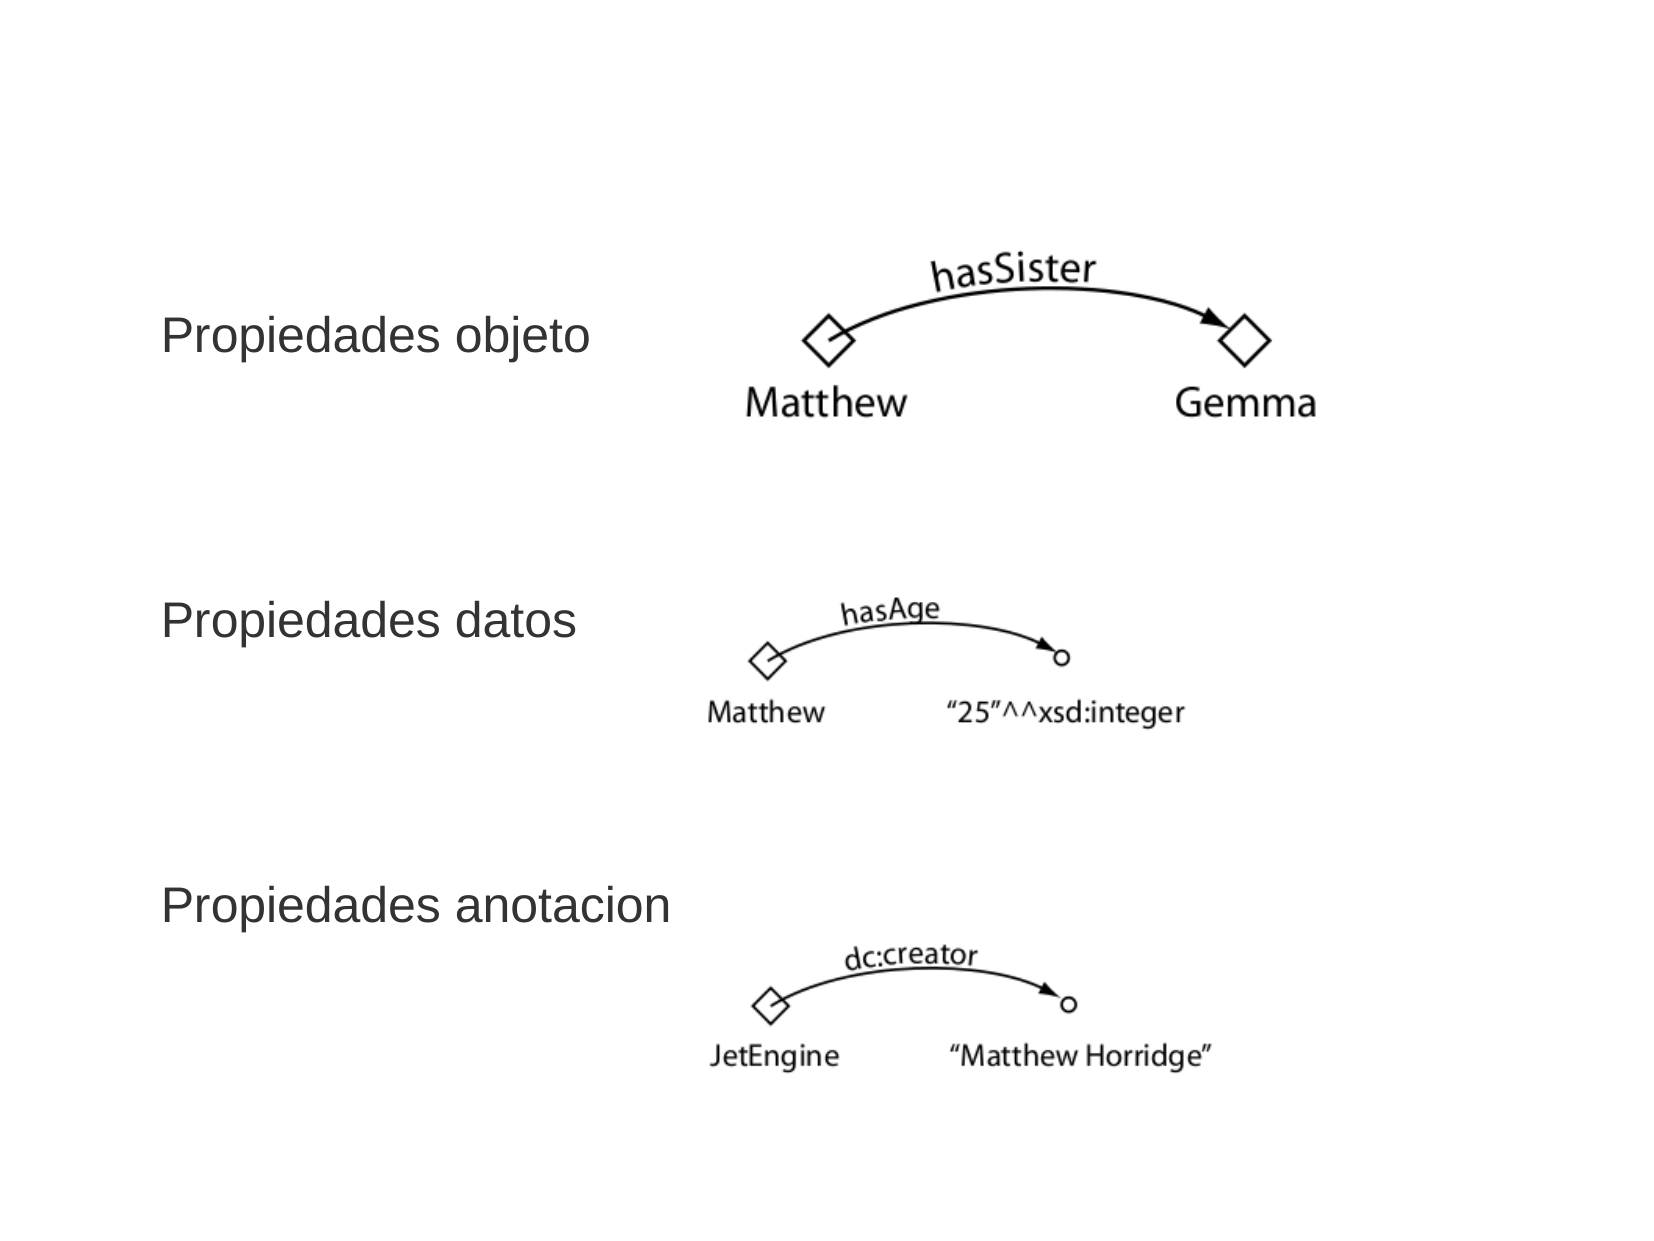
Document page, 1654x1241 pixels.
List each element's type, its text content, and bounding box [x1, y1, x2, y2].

picture [679, 147, 1380, 445]
text_box Propiedades objeto Propiedades datos Propiedades anotacion [153, 307, 701, 1109]
picture [701, 915, 1251, 1085]
picture [701, 560, 1214, 743]
